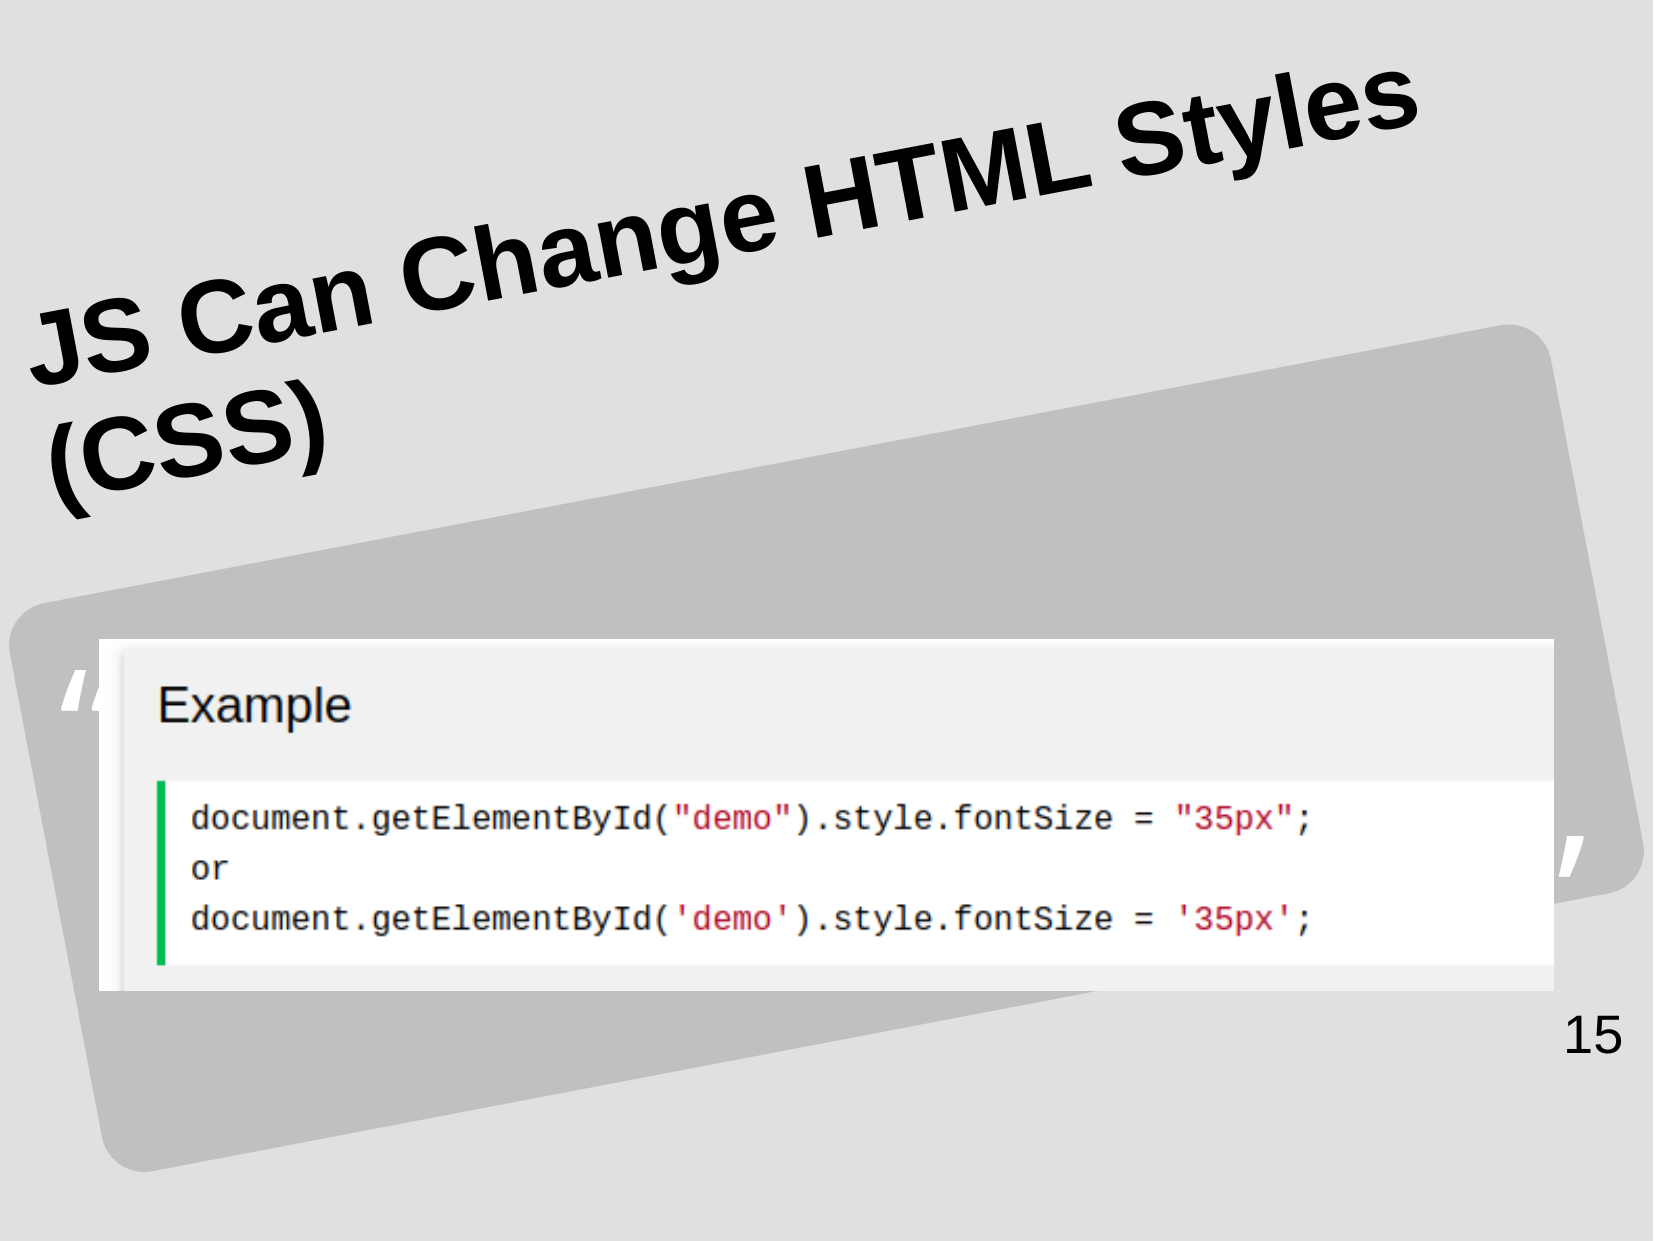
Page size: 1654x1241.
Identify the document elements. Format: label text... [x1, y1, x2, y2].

picture [99, 639, 1554, 991]
title JS Can Change HTML Styles (CSS) [16, 29, 1518, 512]
